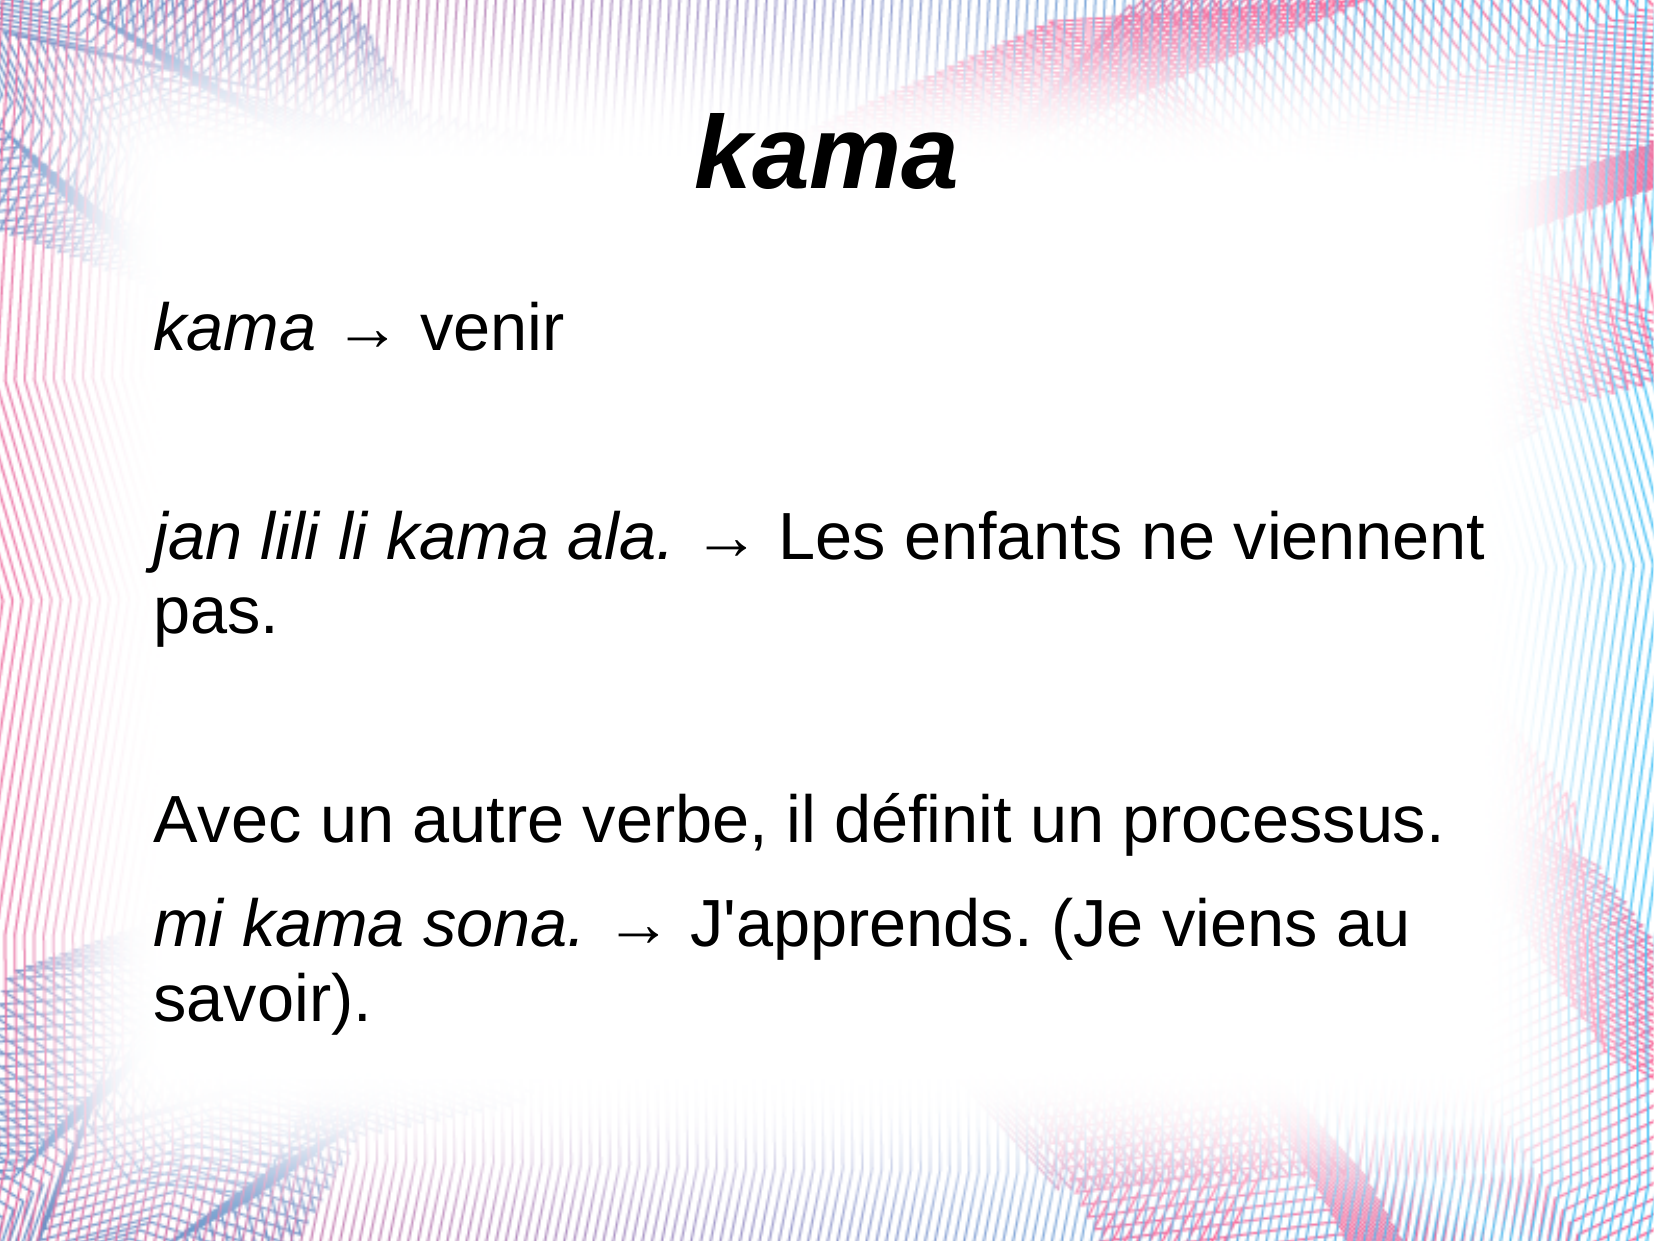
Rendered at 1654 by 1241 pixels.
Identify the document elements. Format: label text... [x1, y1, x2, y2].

title kama [82, 49, 1571, 257]
list kama → venir jan lili li kama ala. → Les enfants ne viennent pas. Avec un autre verbe, il définit un processus. mi kama sona. → J'apprends. (Je viens au savoir). [82, 290, 1571, 1141]
picture [0, 0, 1654, 1241]
